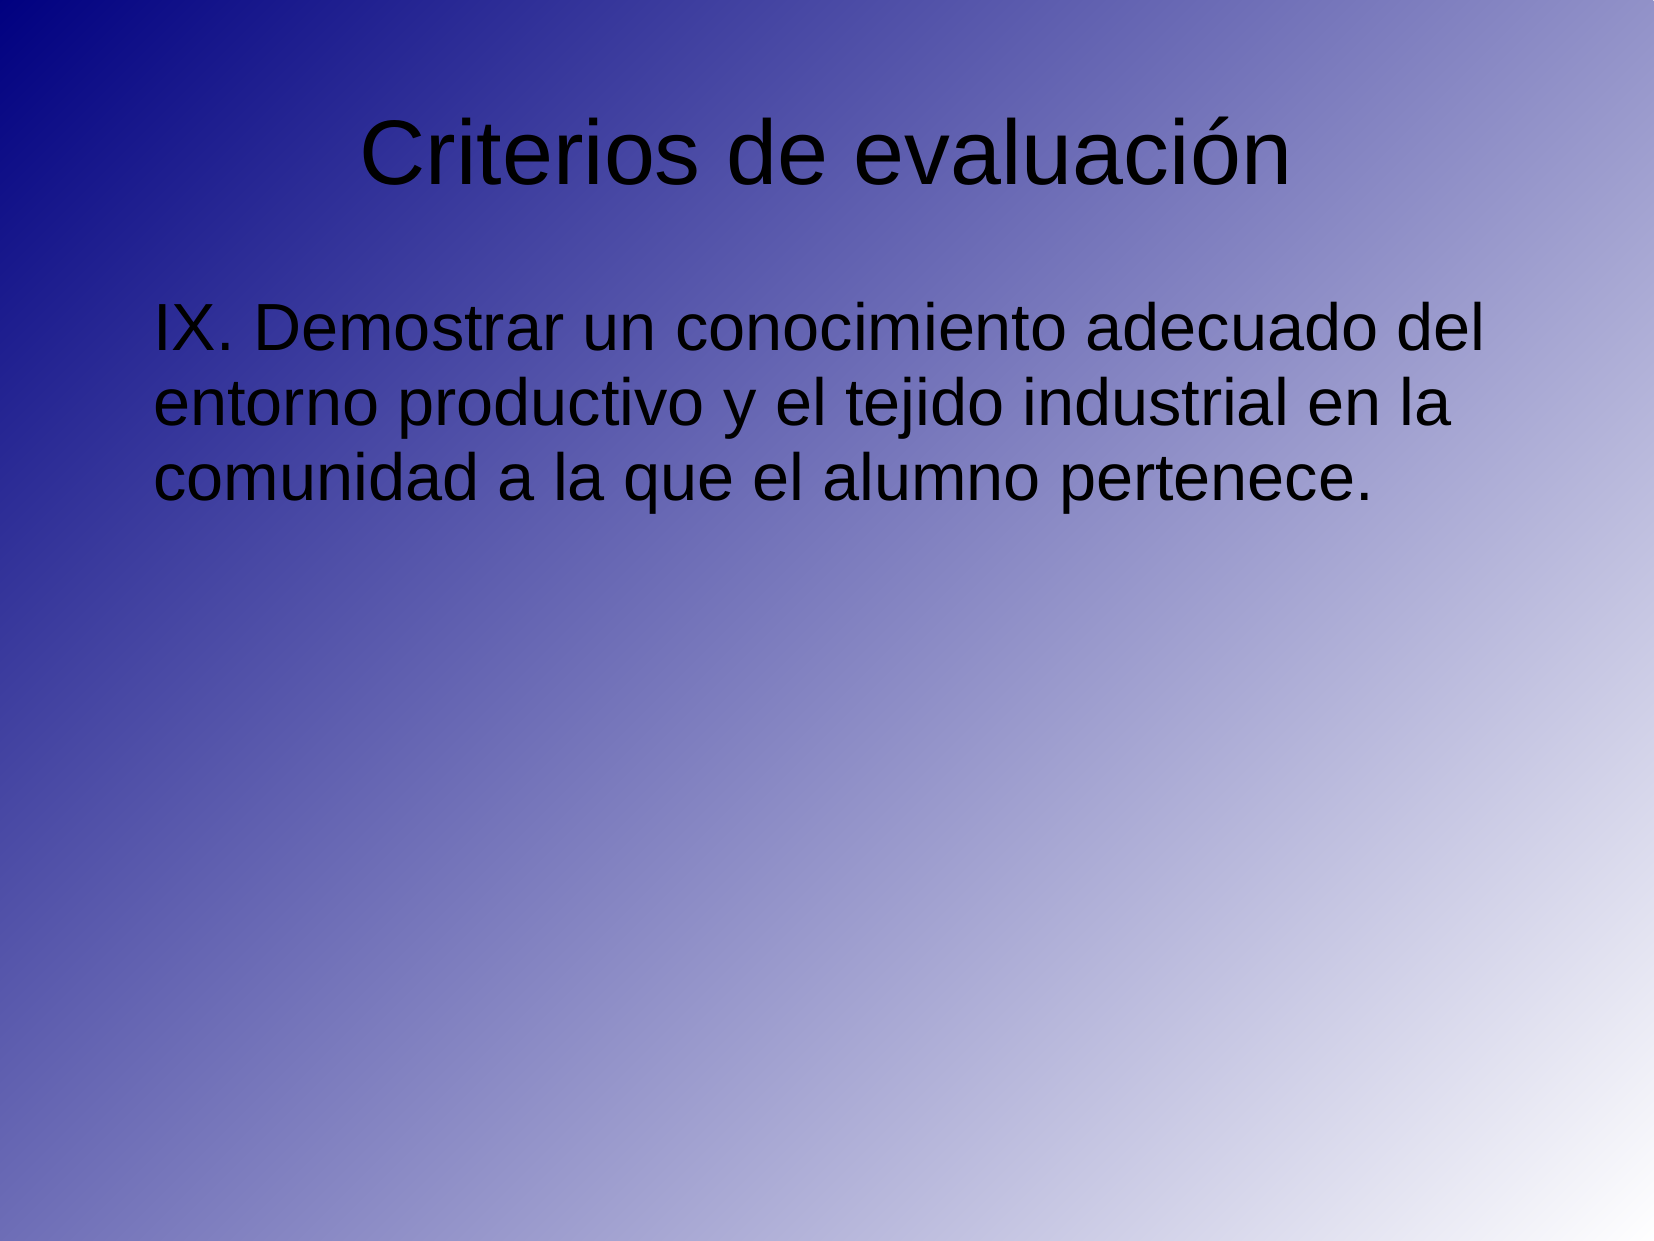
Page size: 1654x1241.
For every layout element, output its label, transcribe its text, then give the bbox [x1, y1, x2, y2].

title Criterios de evaluación [82, 56, 1571, 250]
list IX. Demostrar un conocimiento adecuado del entorno productivo y el tejido industrial en la comunidad a la que el alumno pertenece. [82, 290, 1571, 1109]
